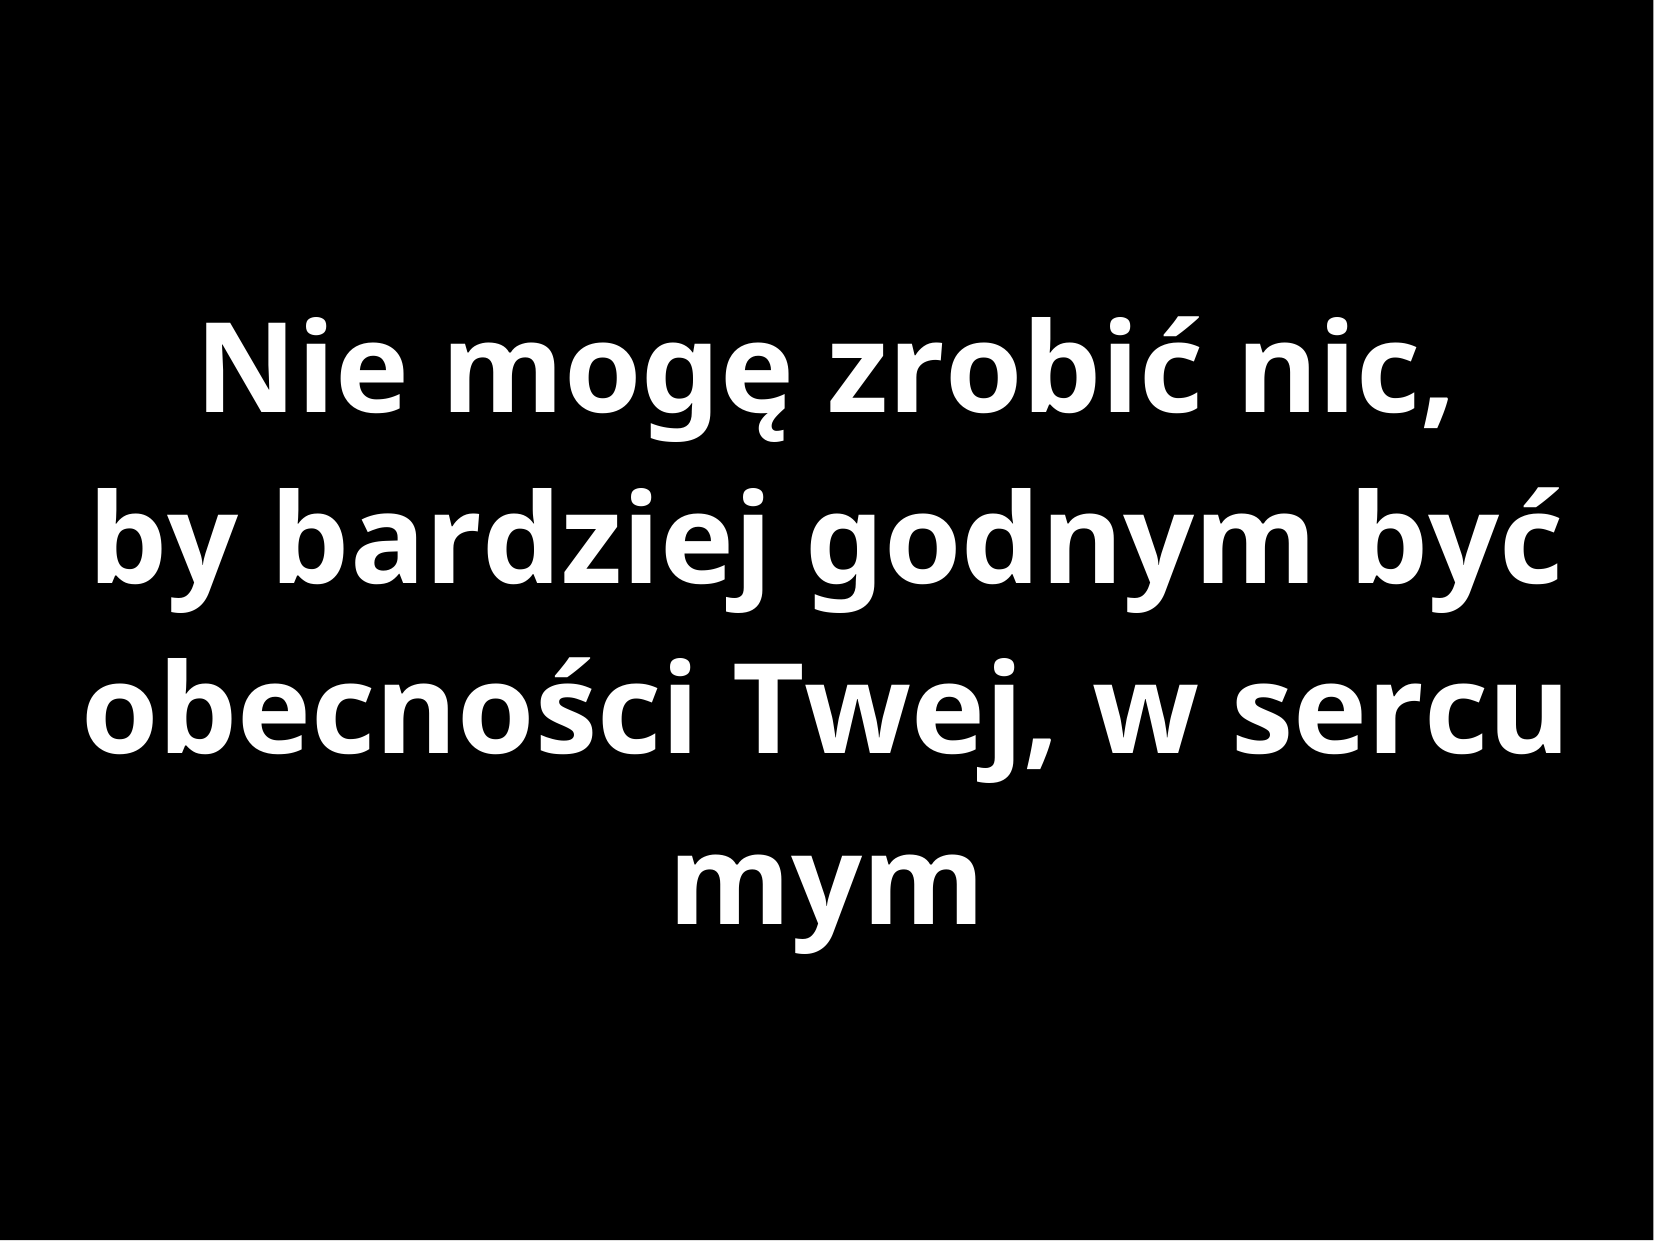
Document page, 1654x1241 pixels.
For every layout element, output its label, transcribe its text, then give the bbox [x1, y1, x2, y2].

title Nie mogę zrobić nic, by bardziej godnym być obecności Twej, w sercu mym [0, 0, 1654, 1241]
